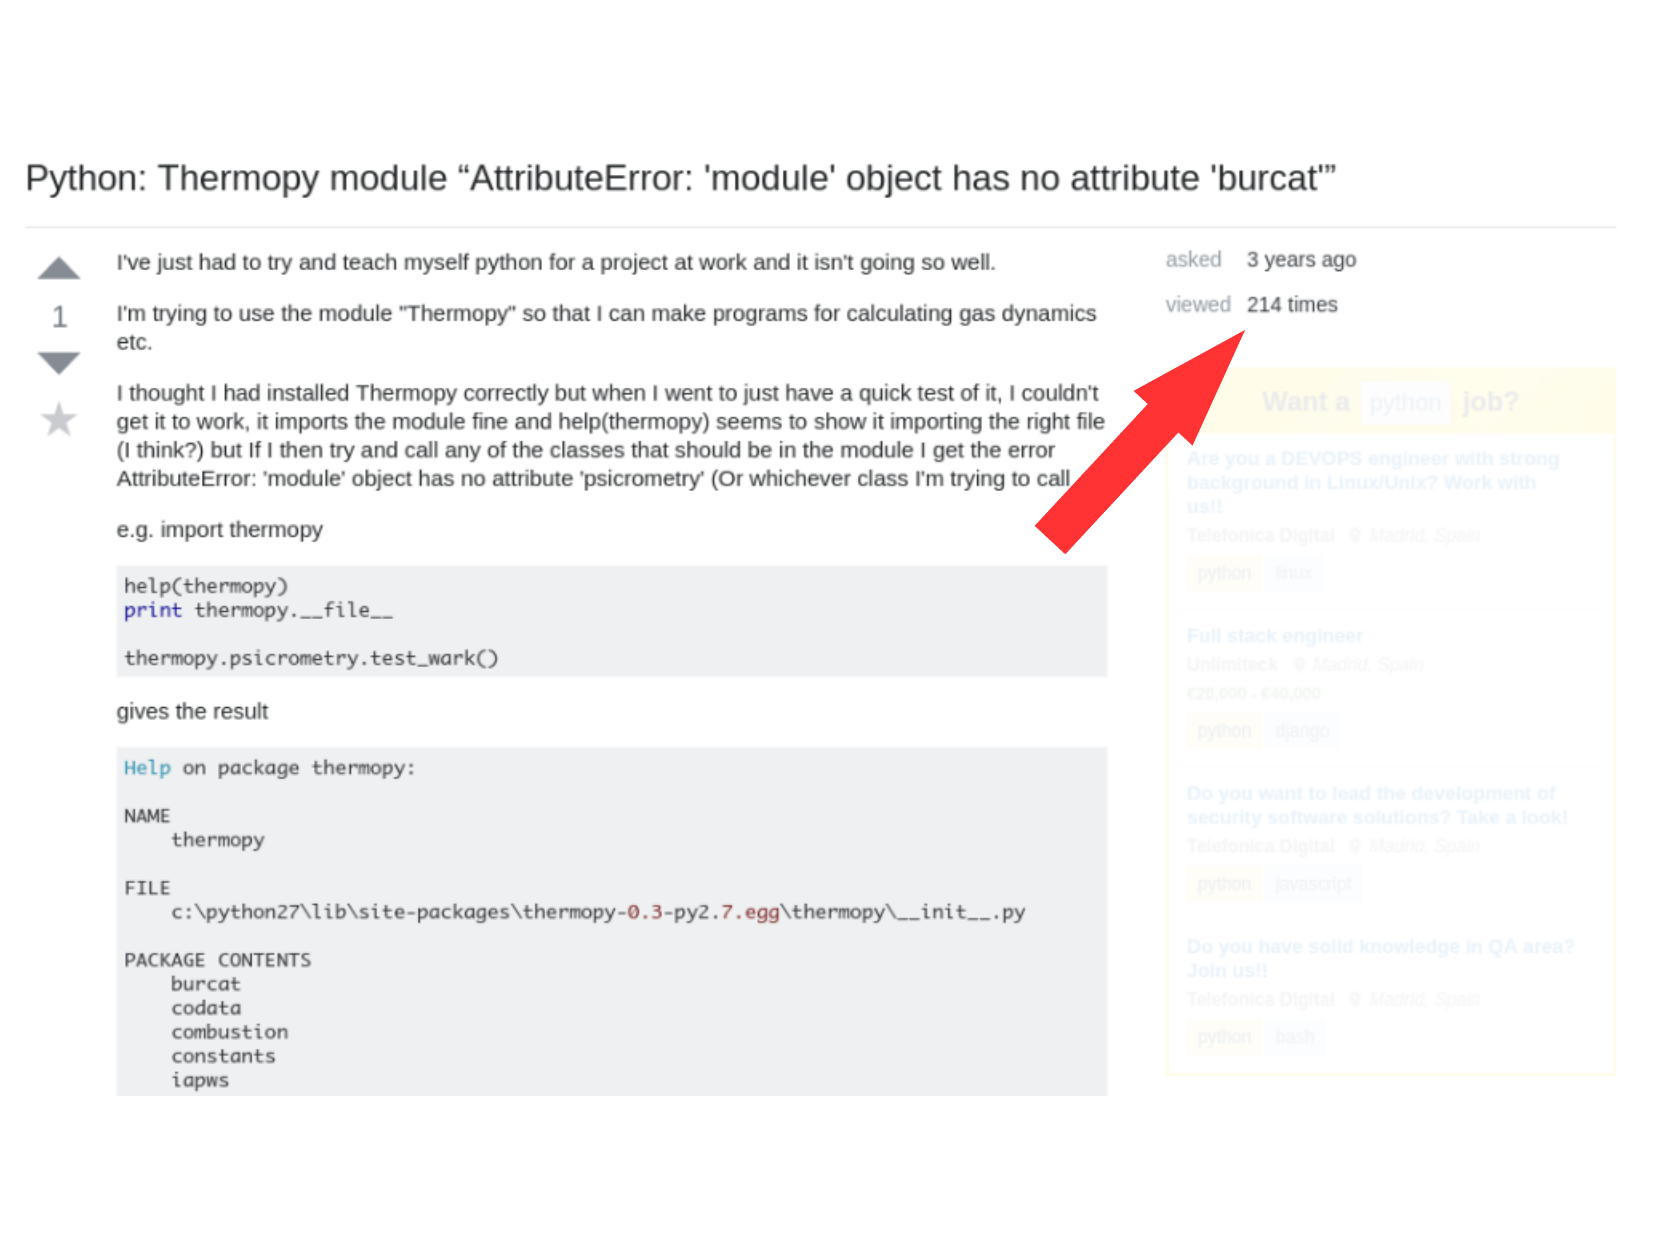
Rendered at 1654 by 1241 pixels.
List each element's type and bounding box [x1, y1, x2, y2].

picture [9, 150, 1654, 1096]
